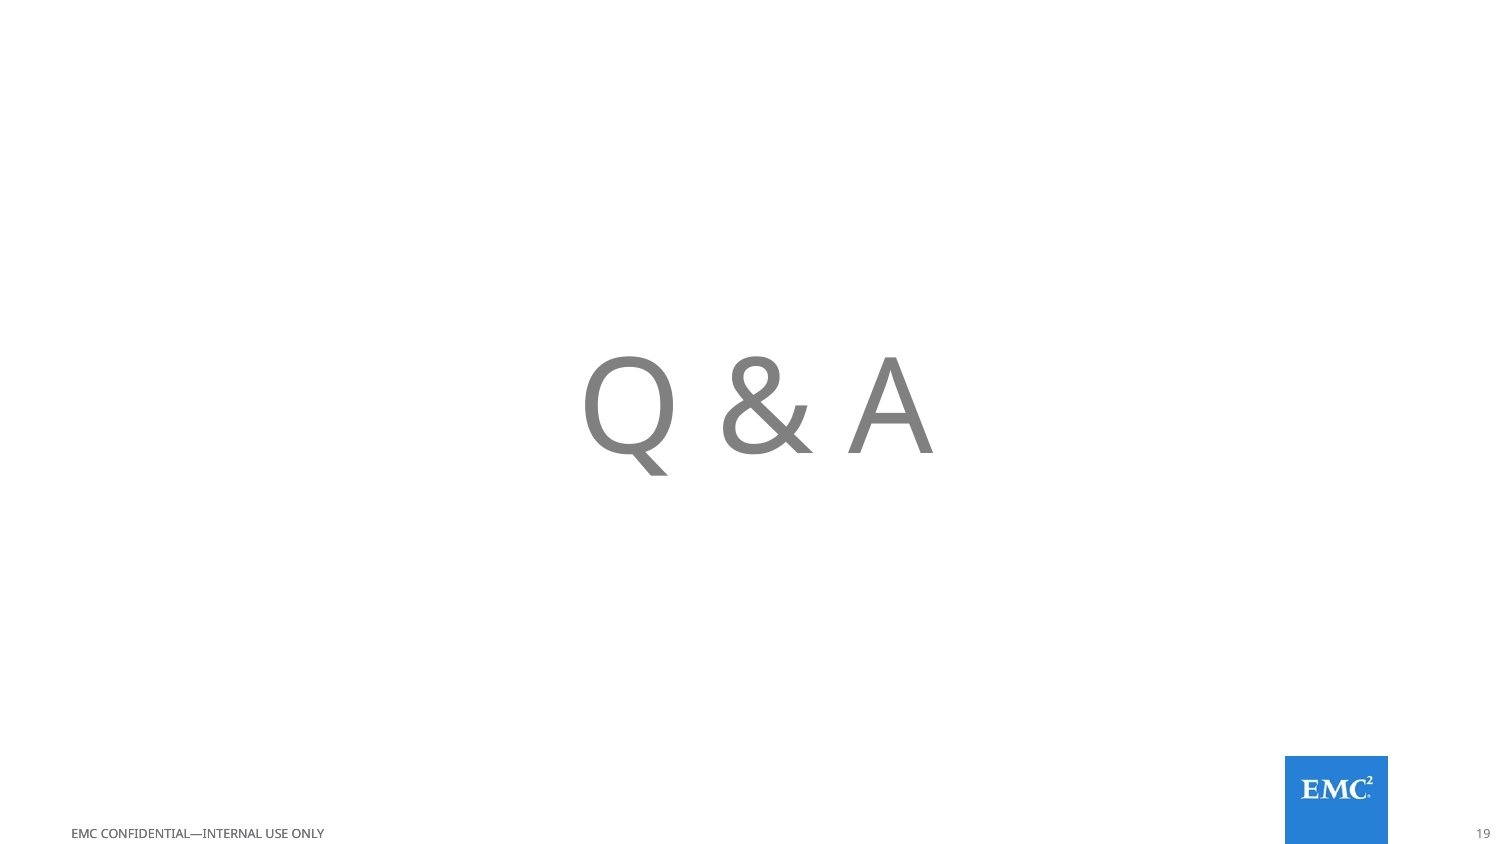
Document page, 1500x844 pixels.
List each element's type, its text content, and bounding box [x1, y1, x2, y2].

subtitle Q & A [62, 238, 1450, 565]
picture [1285, 756, 1388, 844]
